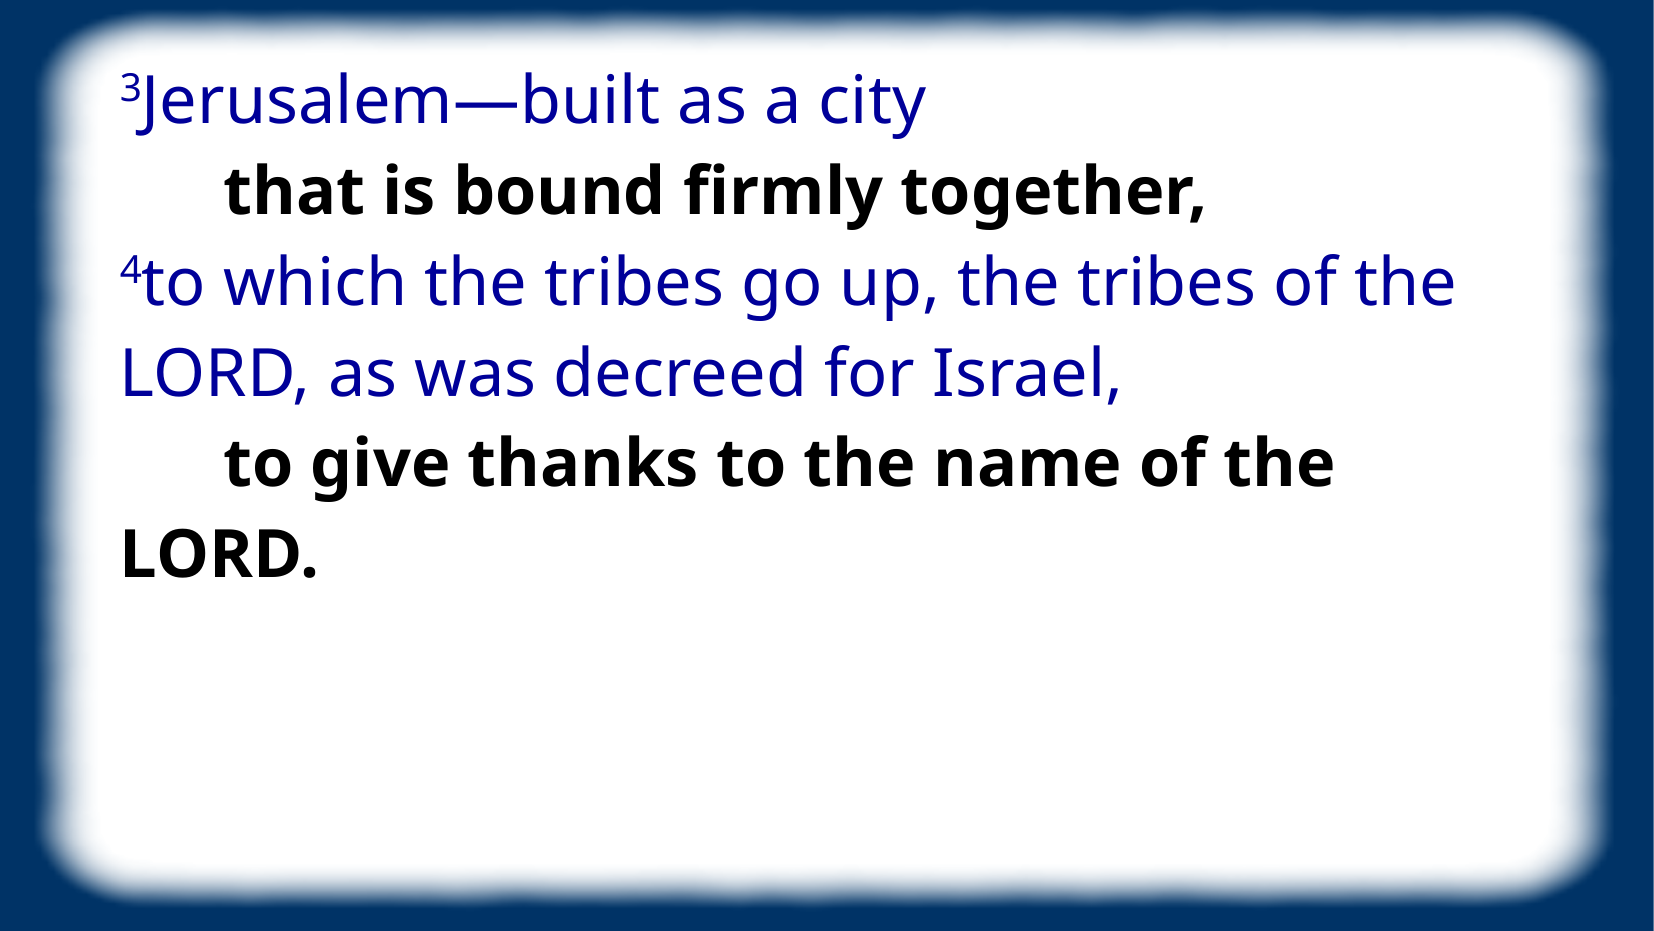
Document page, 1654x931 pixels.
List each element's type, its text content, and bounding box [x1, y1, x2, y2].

text_box 3Jerusalem—built as a city that is bound firmly together, 4to which the tribes go up, the tribes of the LORD, as was decreed for Israel, to give thanks to the name of the LORD. [105, 45, 1561, 504]
picture [0, 0, 1654, 931]
